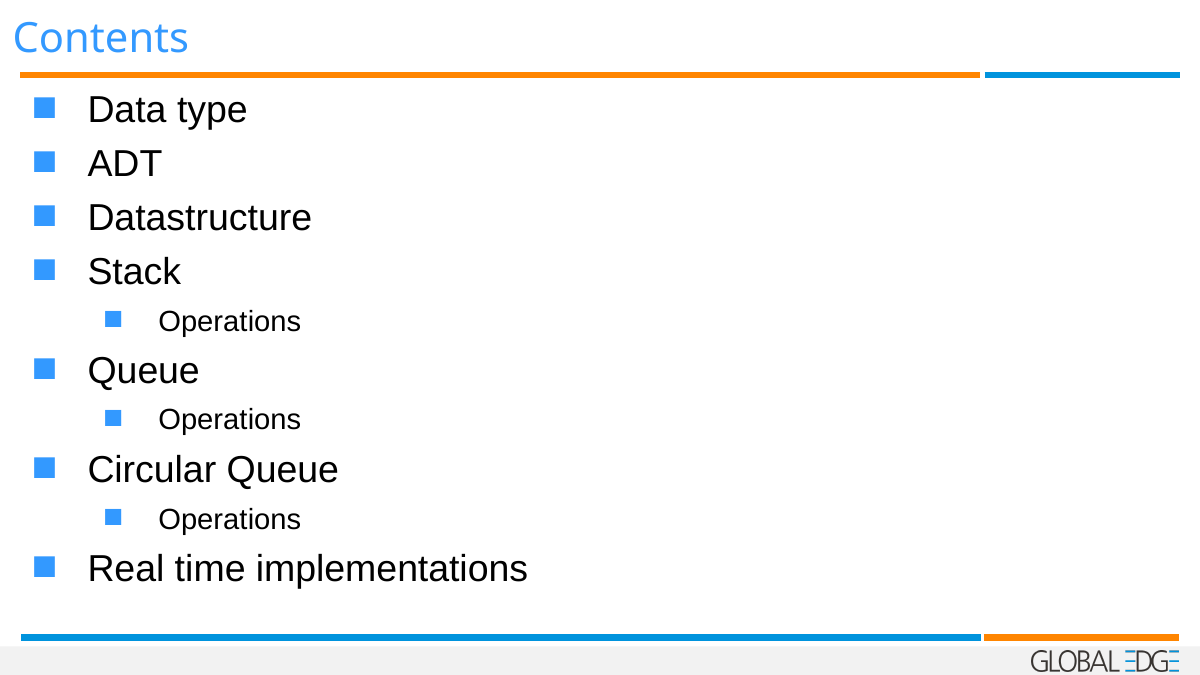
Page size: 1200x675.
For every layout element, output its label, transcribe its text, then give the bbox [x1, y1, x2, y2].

subtitle Data type ADT Datastructure Stack Operations Queue Operations Circular Queue Operations Real time implementations [16, 82, 1182, 675]
title Contents [12, 9, 1088, 63]
